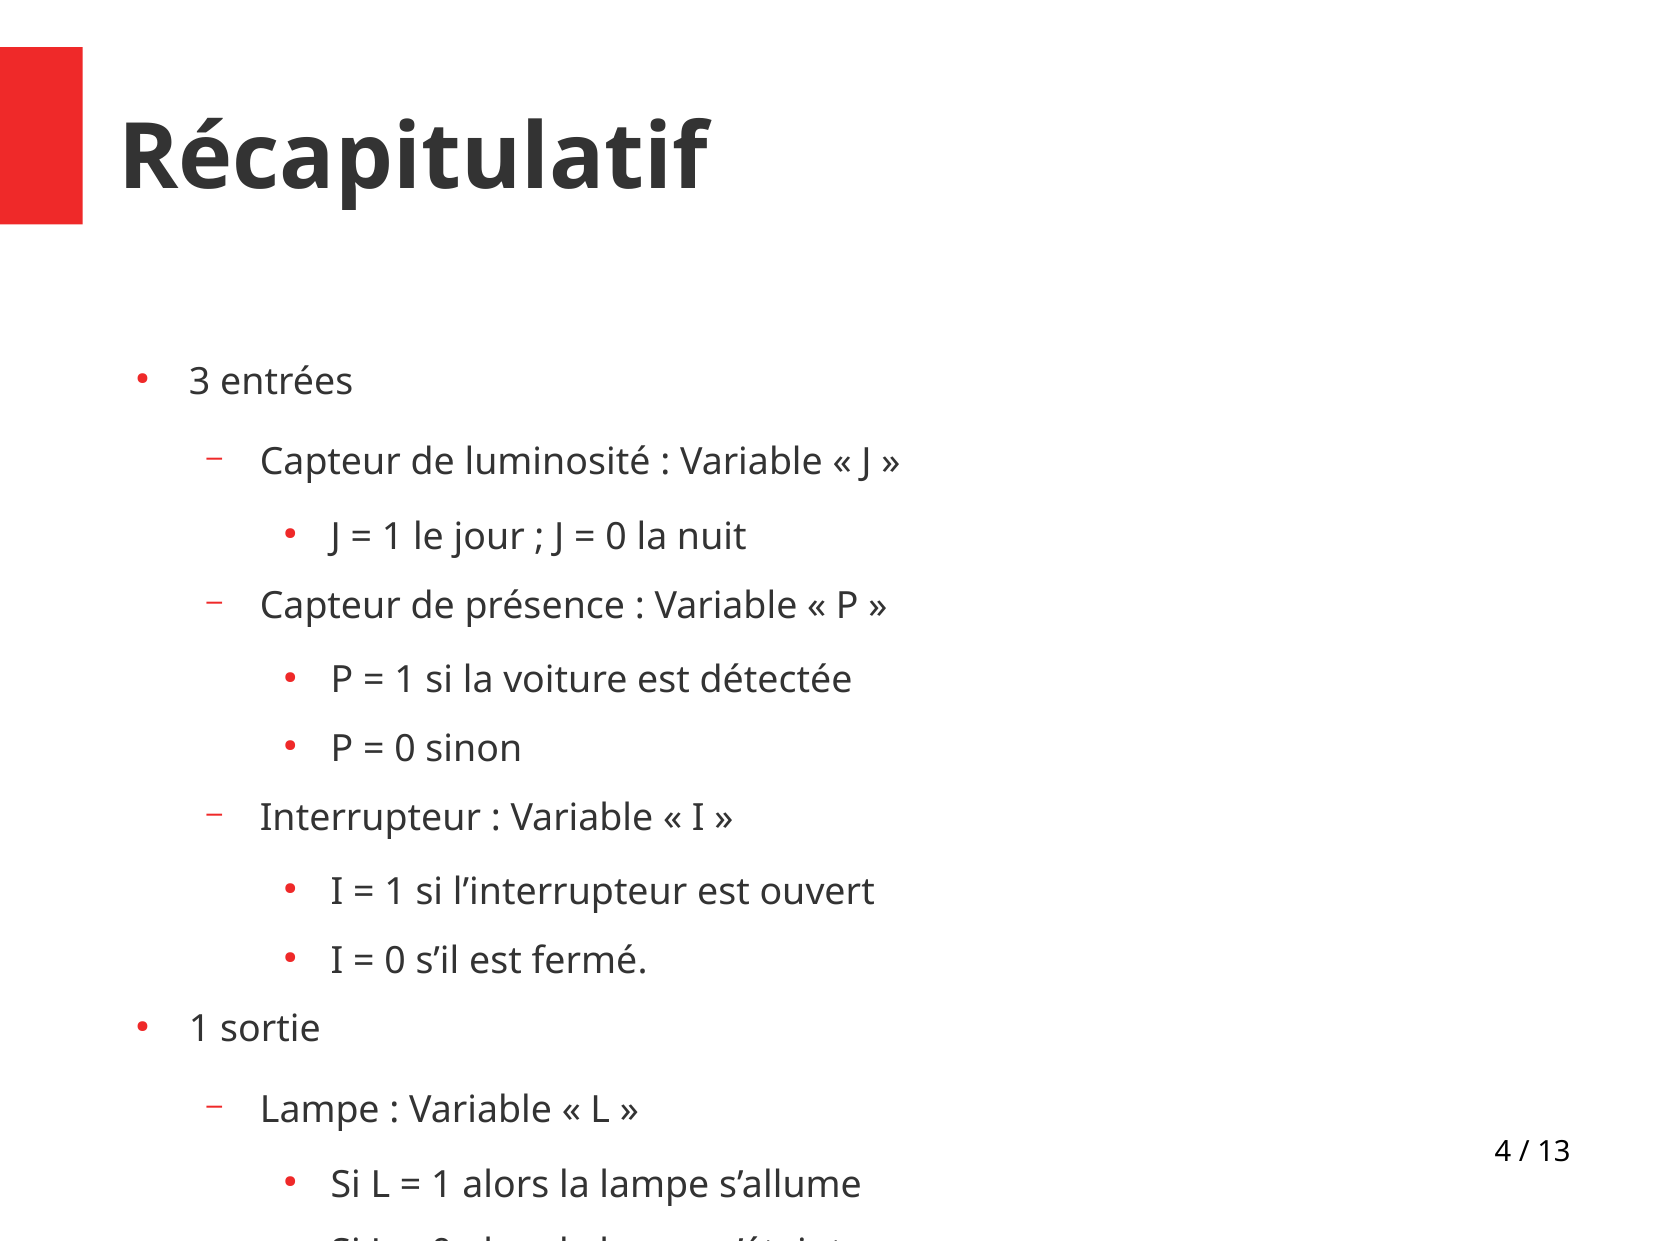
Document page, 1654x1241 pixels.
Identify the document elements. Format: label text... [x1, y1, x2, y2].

title Récapitulatif [118, 49, 1571, 257]
list 3 entrées Capteur de luminosité : Variable « J » J = 1 le jour ; J = 0 la nuit Capteur de présence : Variable « P » P = 1 si la voiture est détectée P = 0 sinon Interrupteur : Variable « I » I = 1 si l’interrupteur est ouvert I = 0 s’il est fermé. 1 sortie Lampe : Variable « L » Si L = 1 alors la lampe s’allume Si L = 0 alors la lampe s’éteint [118, 354, 1536, 1074]
